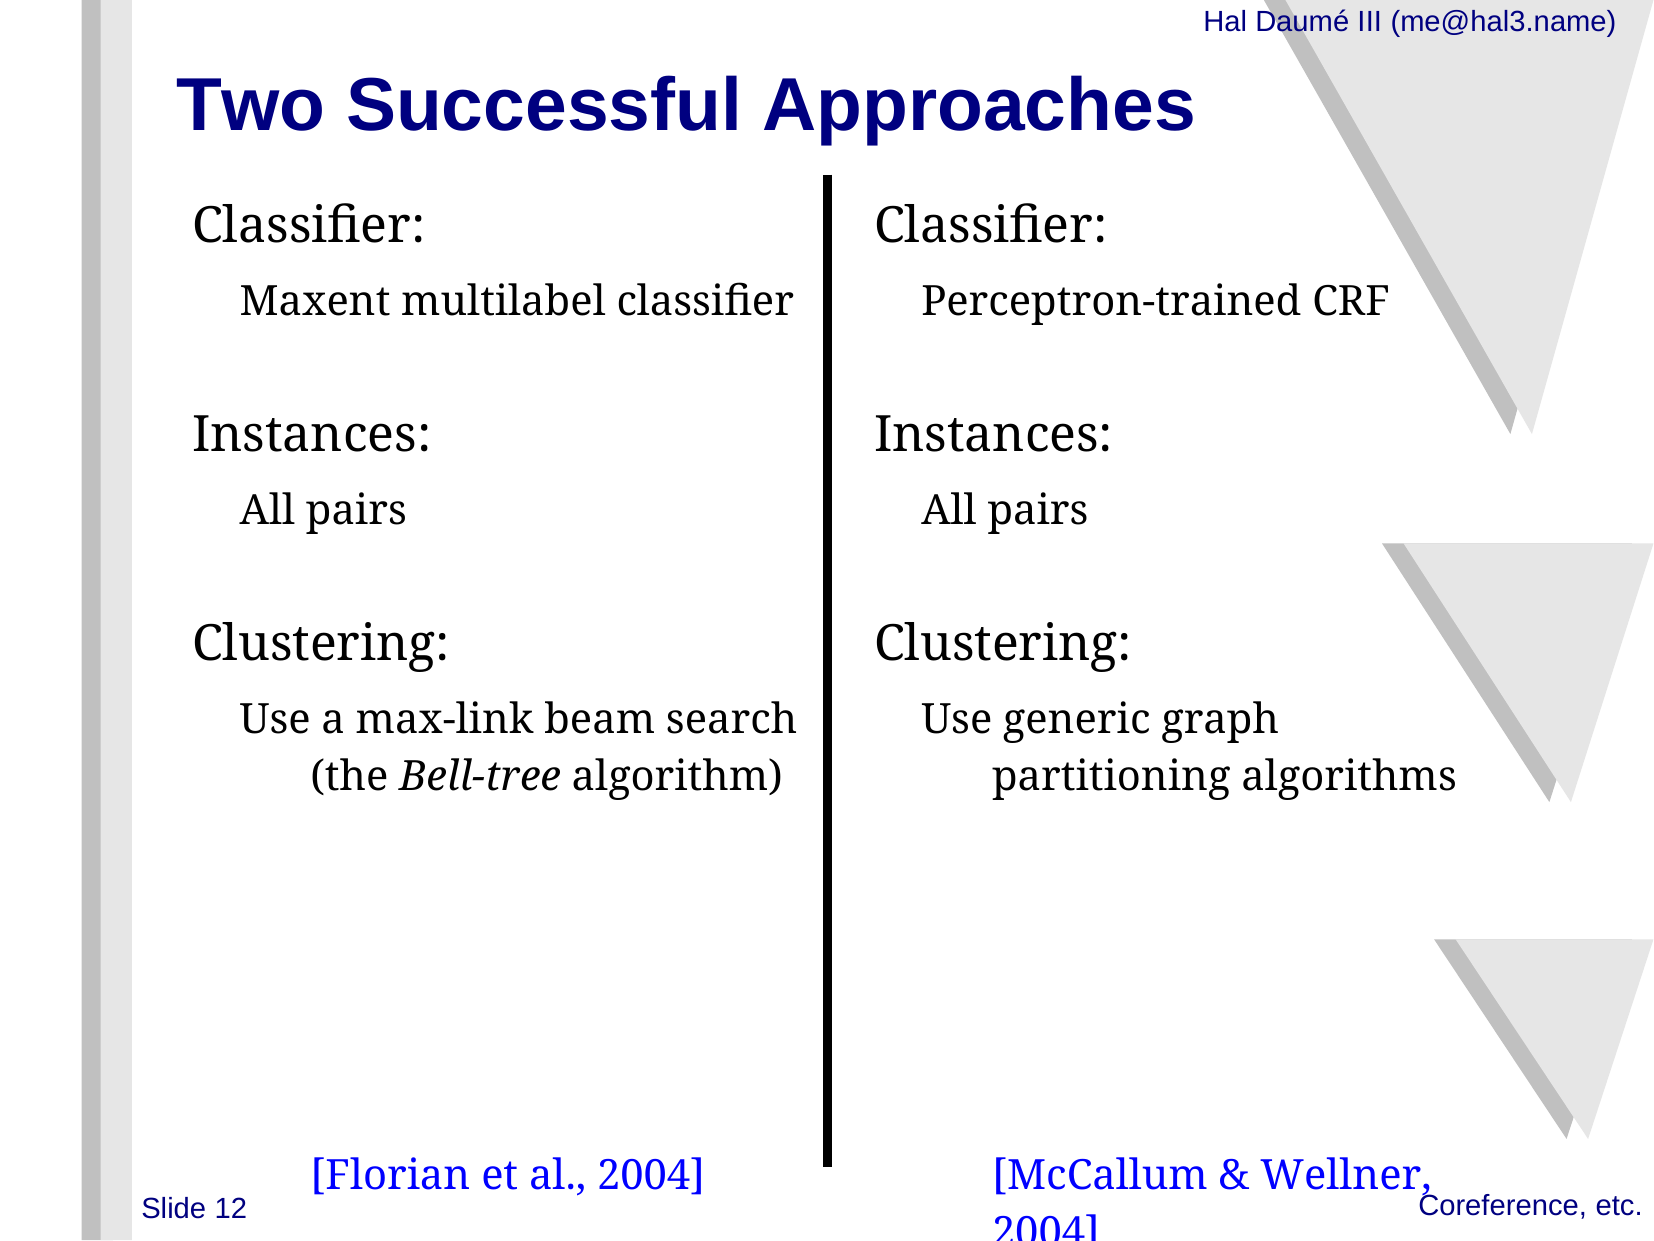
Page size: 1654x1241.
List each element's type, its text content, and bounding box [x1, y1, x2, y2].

title Two Successful Approaches [176, 44, 1509, 166]
list Classifier: Perceptron-trained CRF Instances: All pairs Clustering: Use generic graph partitioning algorithms [McCallum & Wellner, 2004] [862, 188, 1512, 1127]
list Classifier: Maxent multilabel classifier Instances: All pairs Clustering: Use a max-link beam search (the Bell-tree algorithm) [Florian et al., 2004] [180, 188, 823, 1127]
